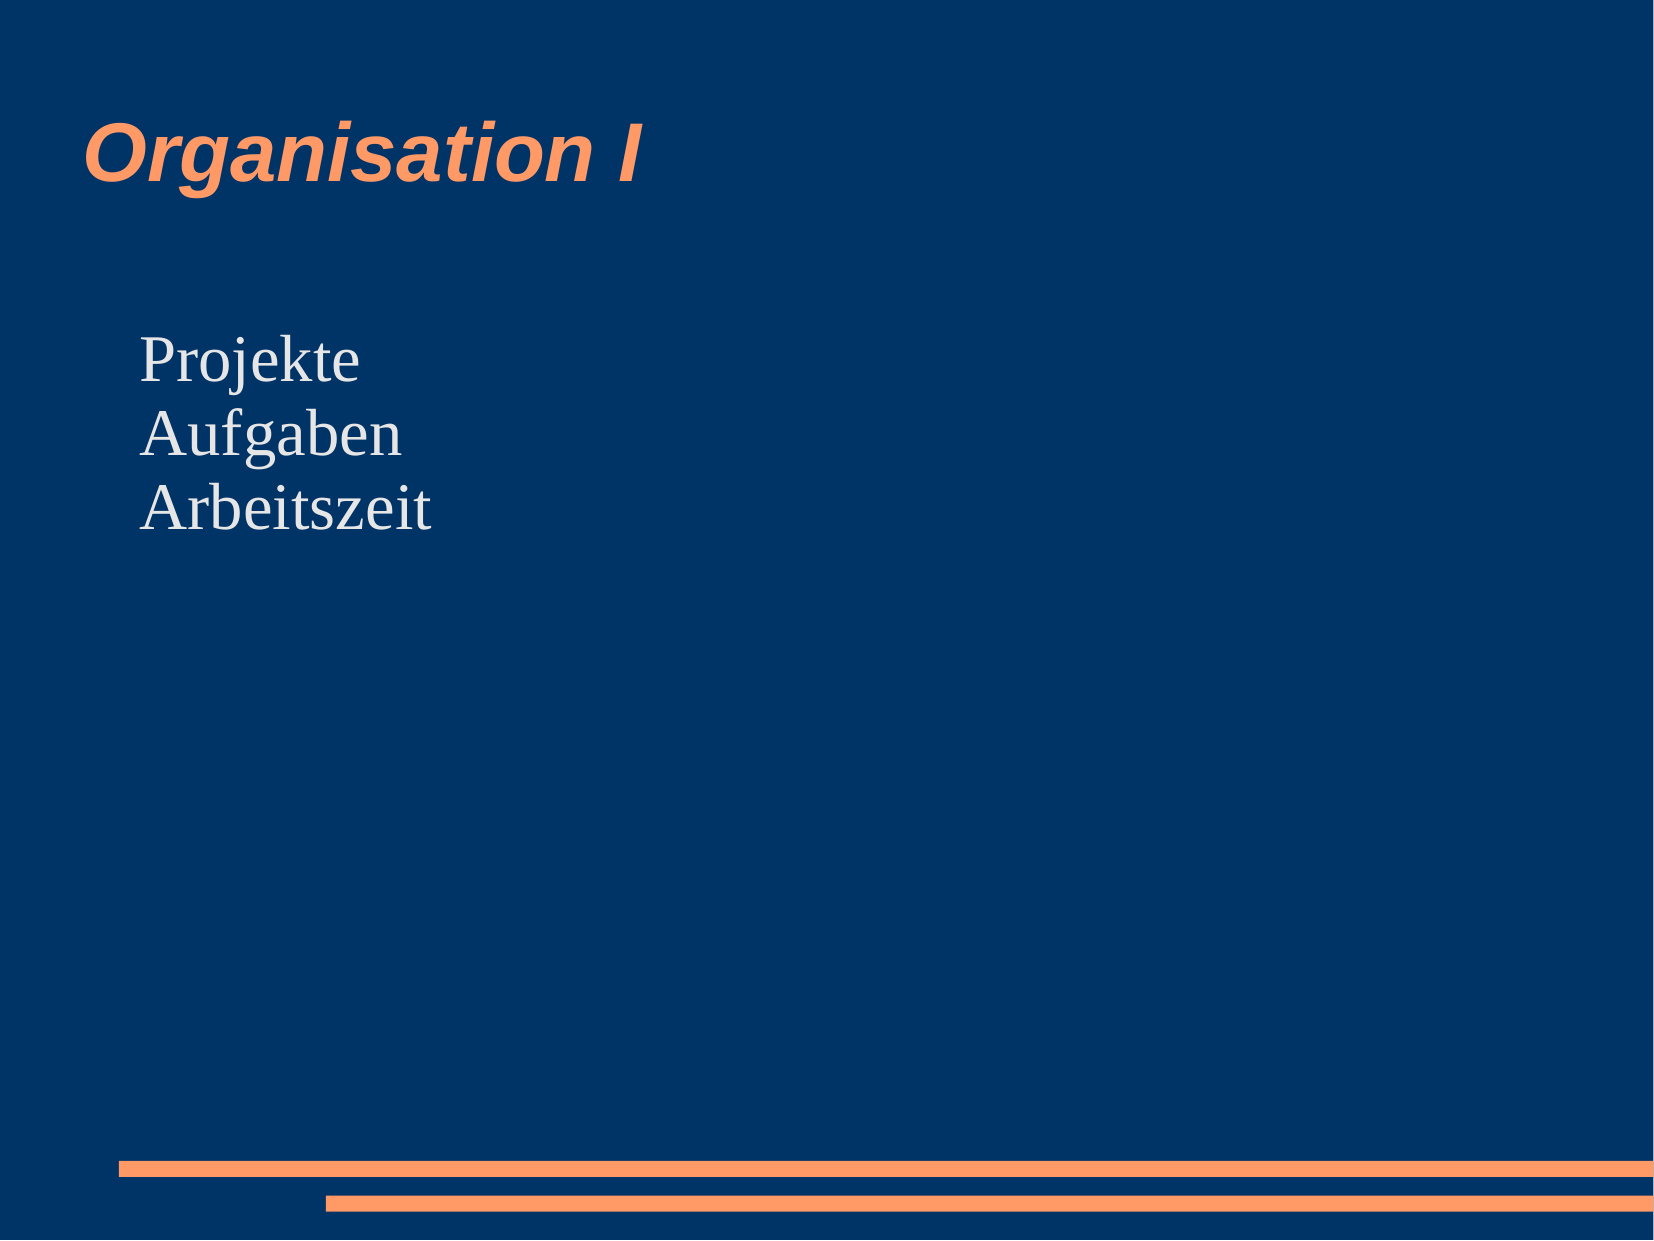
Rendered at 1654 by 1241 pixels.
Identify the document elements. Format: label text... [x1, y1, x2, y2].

title Organisation I [82, 56, 1571, 250]
list Projekte Aufgaben Arbeitszeit [121, 322, 1561, 1133]
